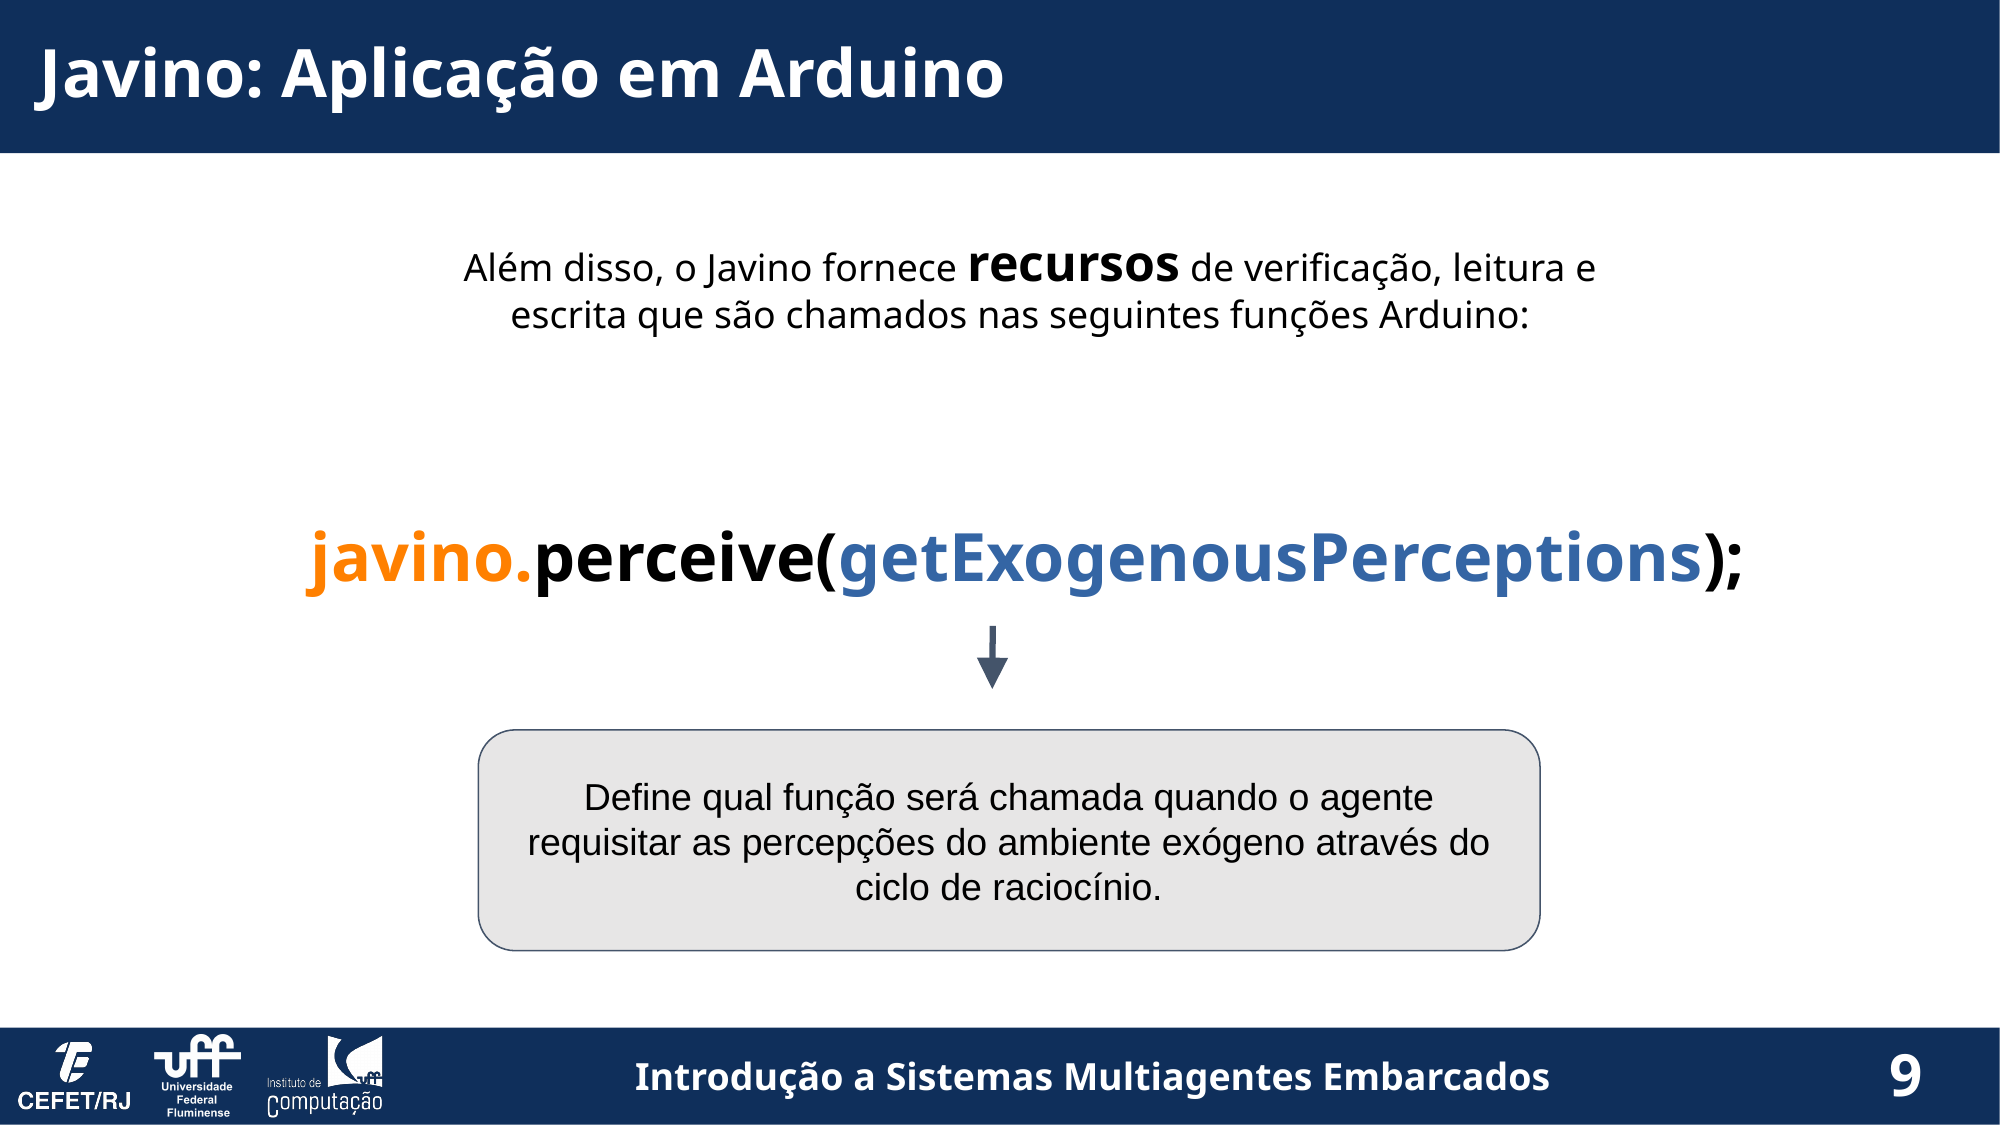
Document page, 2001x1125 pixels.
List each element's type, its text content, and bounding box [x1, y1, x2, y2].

picture [265, 1033, 384, 1118]
picture [153, 1033, 242, 1122]
text_box Define qual função será chamada quando o agente requisitar as percepções do ambiente exógeno através do ciclo de raciocínio. [478, 729, 1541, 951]
text_box Além disso, o Javino fornece recursos de verificação, leitura e escrita que são chamados nas seguintes funções Arduino: [391, 224, 1670, 357]
text_box javino.perceive(getExogenousPerceptions); [296, 507, 1778, 603]
picture [18, 1021, 130, 1125]
text_box Javino: Aplicação em Arduino [25, 23, 2000, 119]
